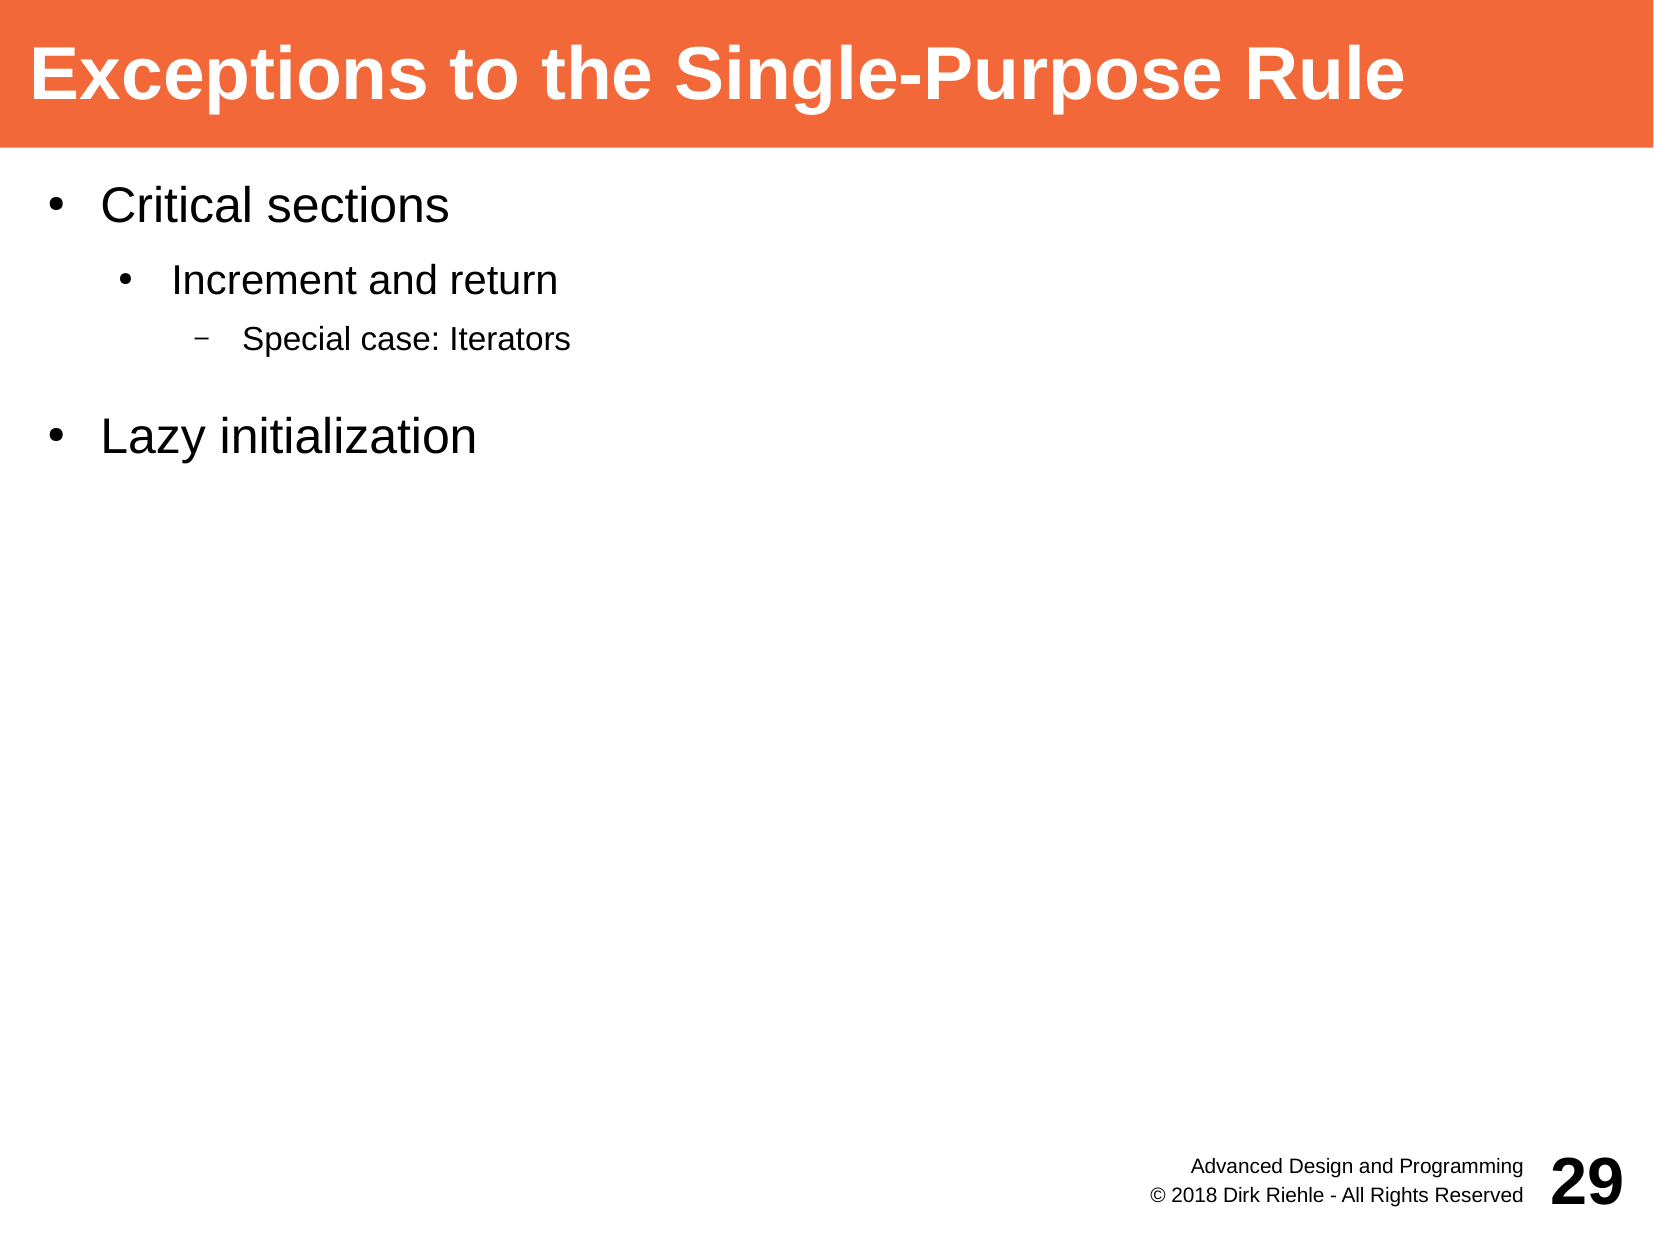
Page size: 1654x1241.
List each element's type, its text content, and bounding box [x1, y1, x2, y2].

list Critical sections Increment and return Special case: Iterators Lazy initialization [29, 177, 1625, 1063]
title Exceptions to the Single-Purpose Rule [0, 0, 1654, 148]
